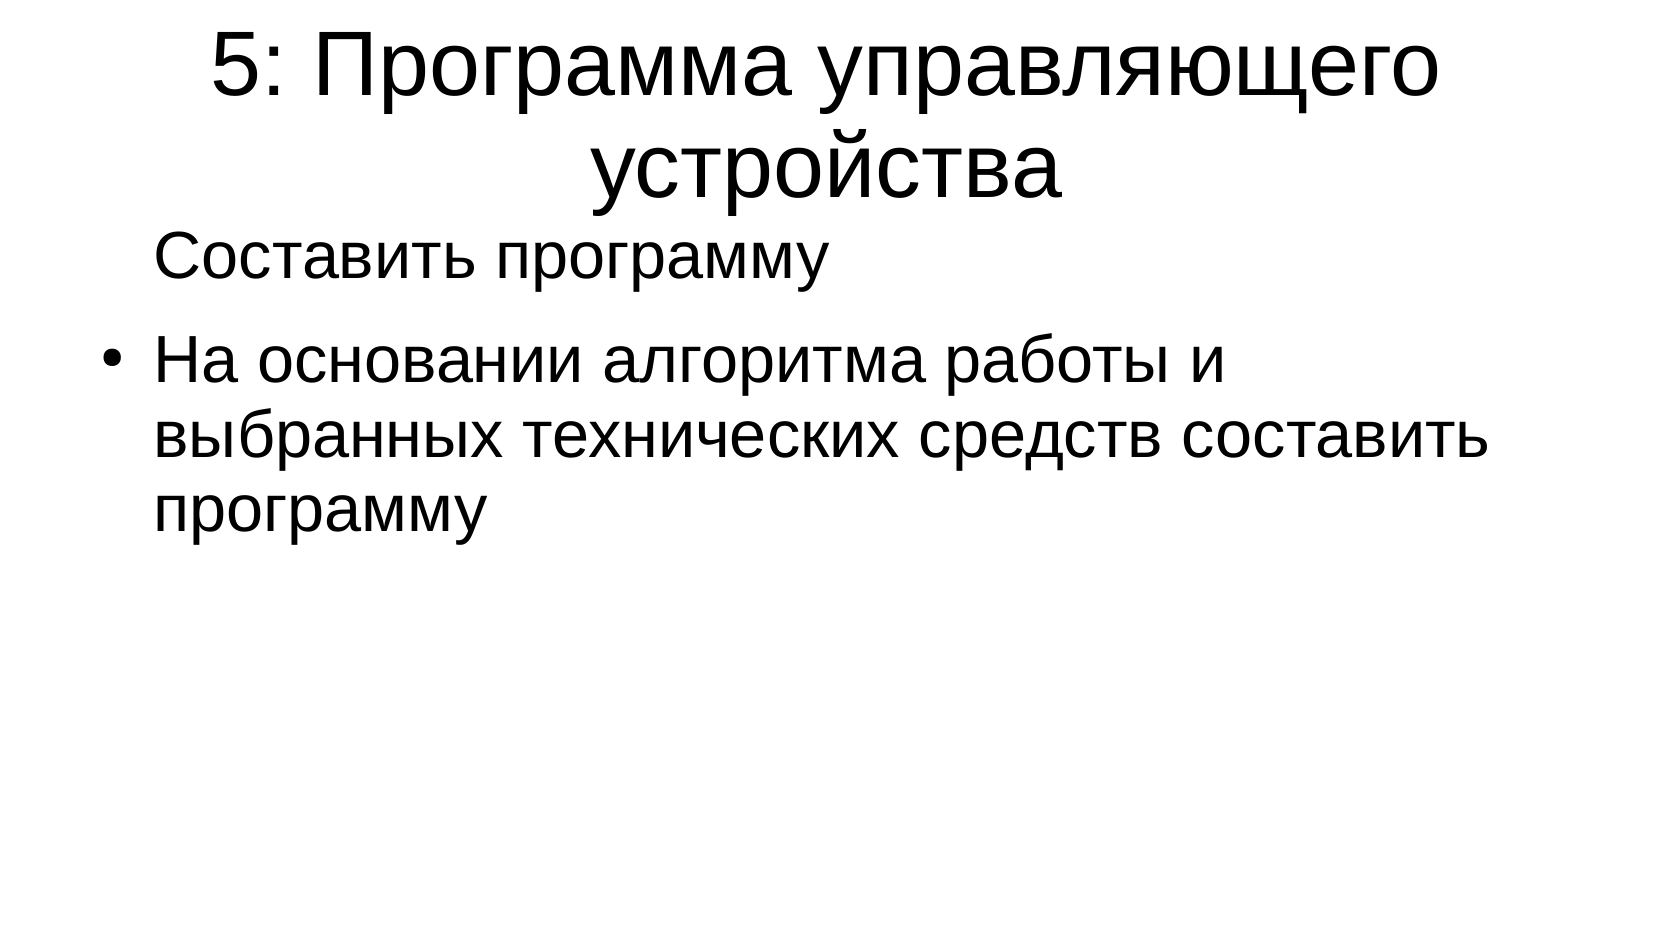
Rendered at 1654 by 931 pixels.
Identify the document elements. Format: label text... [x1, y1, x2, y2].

list Составить программу На основании алгоритма работы и выбранных технических средств составить программу [82, 217, 1571, 758]
title 5: Программа управляющего устройства [82, 12, 1571, 217]
